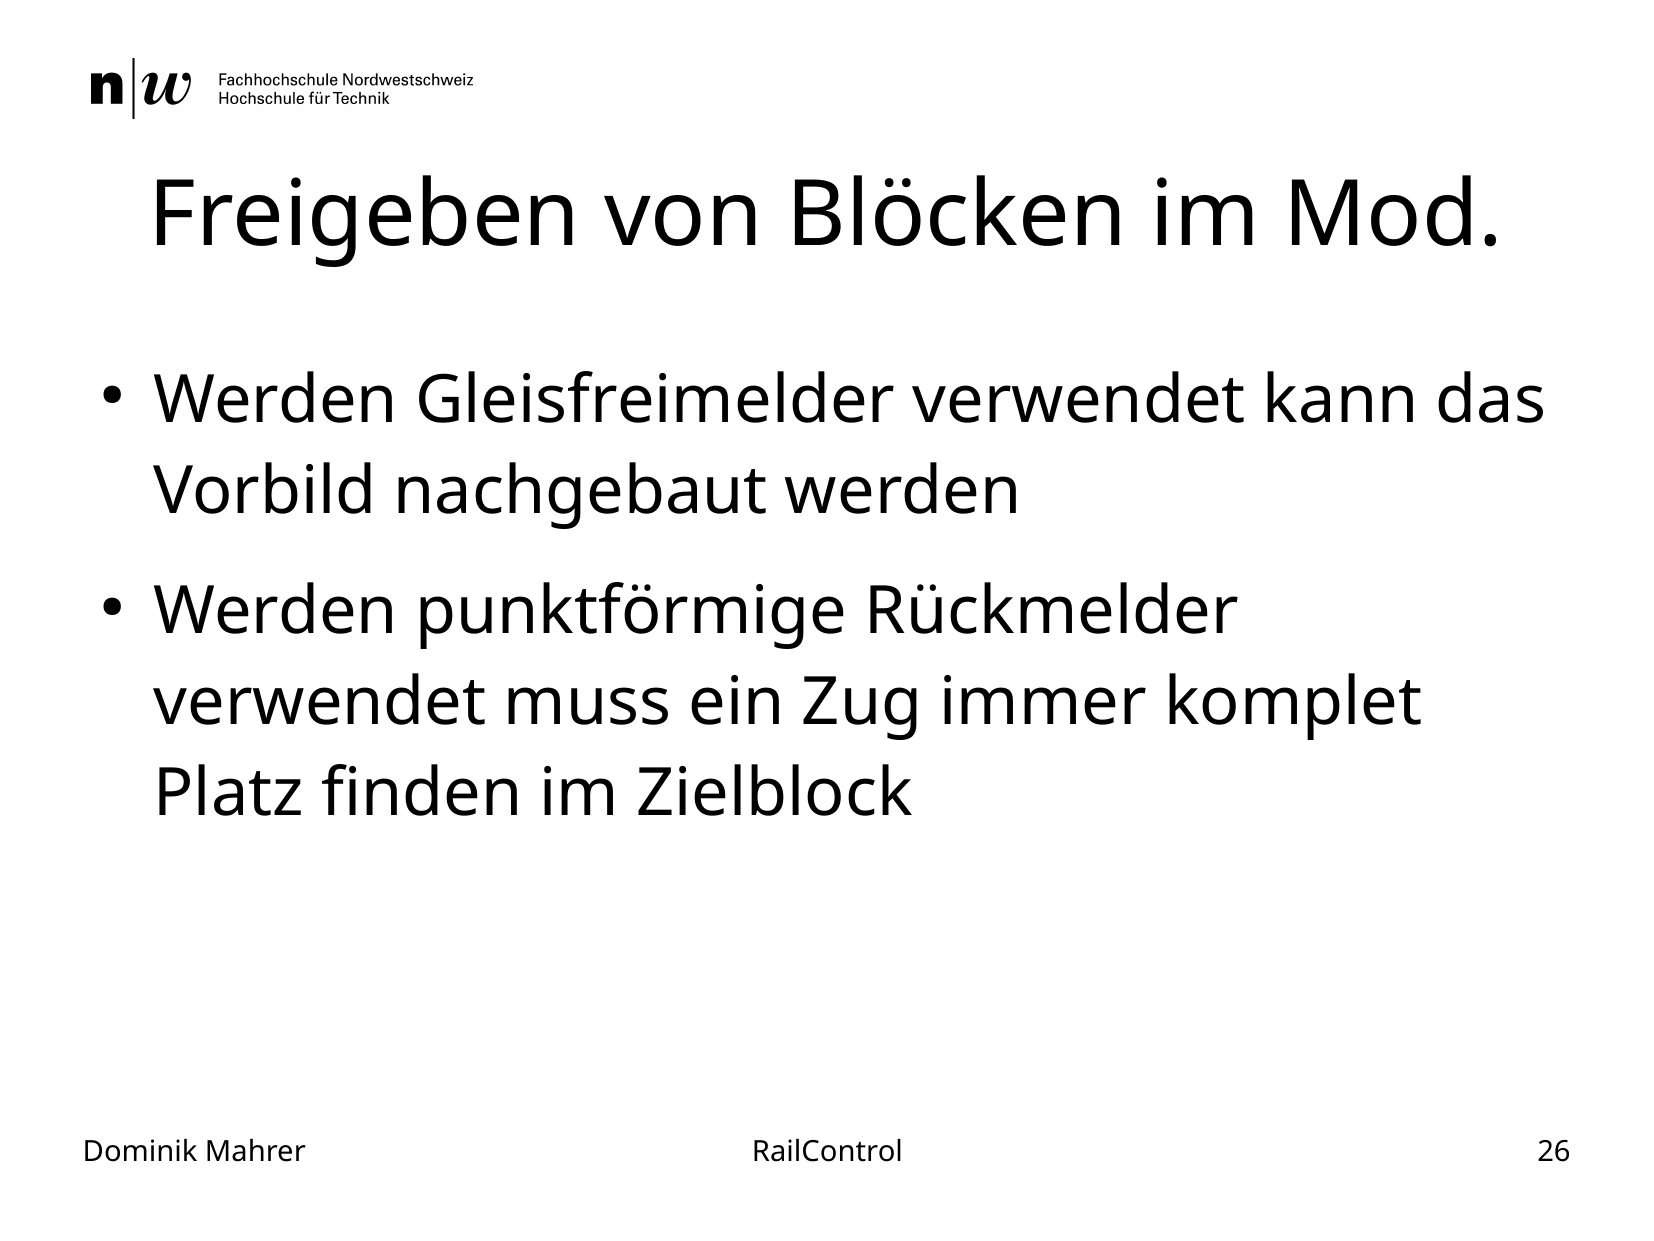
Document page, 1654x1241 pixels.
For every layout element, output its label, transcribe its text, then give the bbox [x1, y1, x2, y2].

title Freigeben von Blöcken im Mod. [82, 153, 1571, 267]
list Werden Gleisfreimelder verwendet kann das Vorbild nachgebaut werden Werden punktförmige Rückmelder verwendet muss ein Zug immer komplet Platz finden im Zielblock [82, 351, 1571, 1063]
picture [91, 58, 473, 119]
